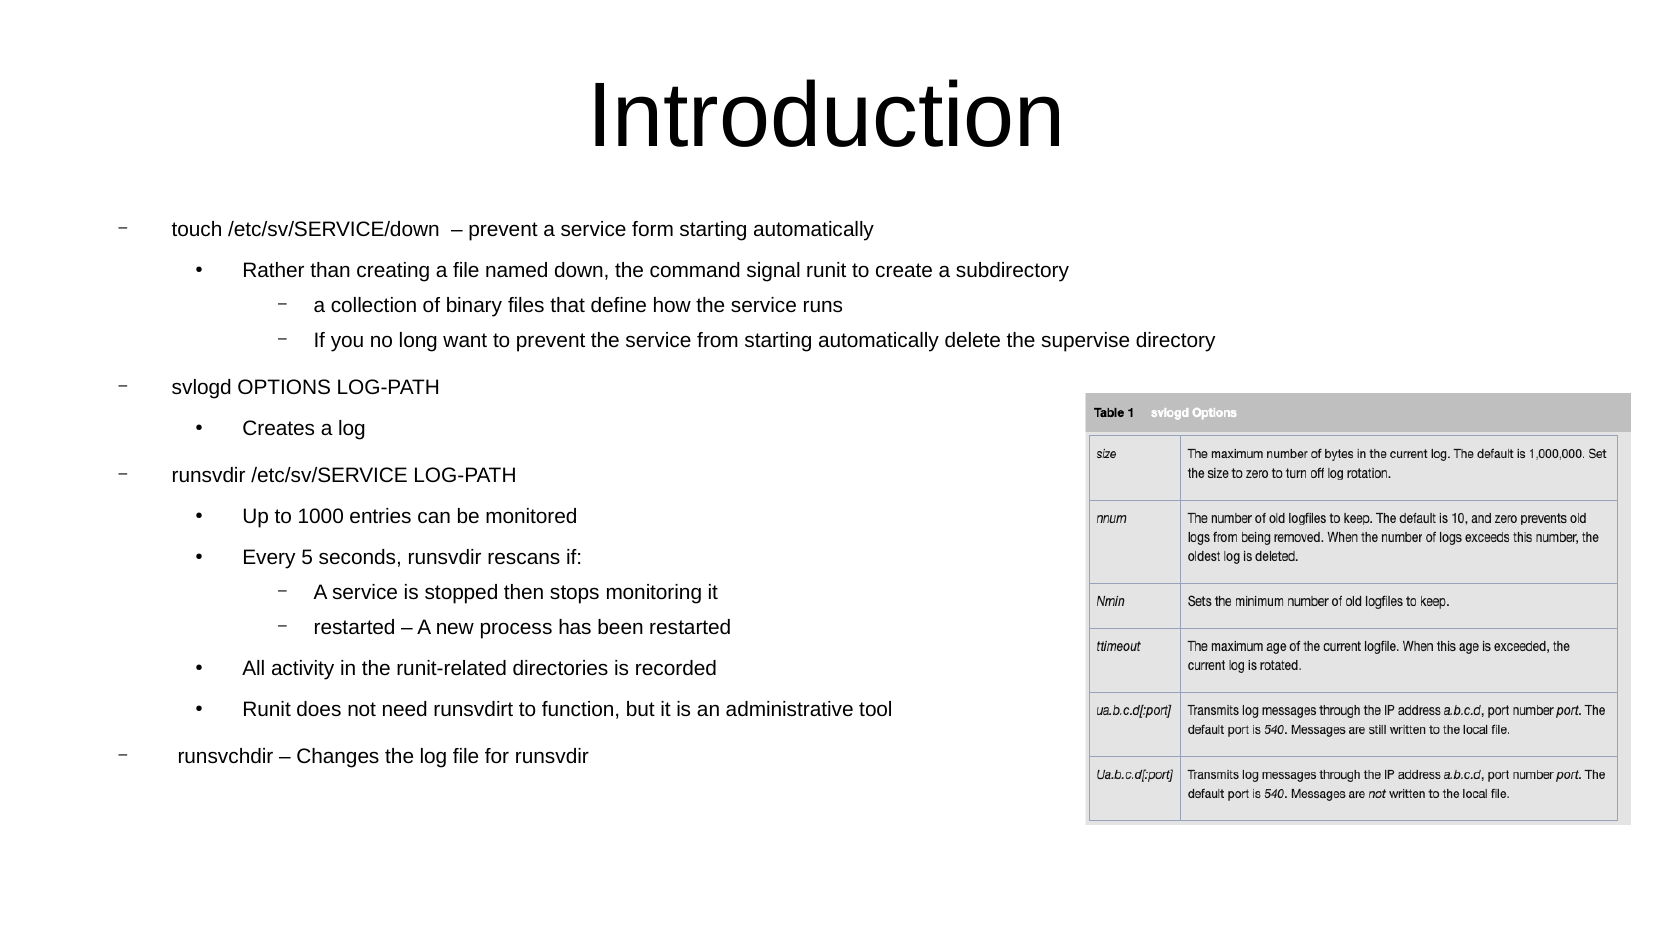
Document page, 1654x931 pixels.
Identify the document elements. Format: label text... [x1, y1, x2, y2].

picture [1080, 389, 1636, 841]
list touch /etc/sv/SERVICE/down – prevent a service form starting automatically Rather than creating a file named down, the command signal runit to create a subdirectory a collection of binary files that define how the service runs If you no long want to prevent the service from starting automatically delete the supervise directory svlogd OPTIONS LOG-PATH Creates a log runsvdir /etc/sv/SERVICE LOG-PATH Up to 1000 entries can be monitored Every 5 seconds, runsvdir rescans if: A service is stopped then stops monitoring it restarted – A new process has been restarted All activity in the runit-related directories is recorded Runit does not need runsvdirt to function, but it is an administrative tool runsvchdir – Changes the log file for runsvdir [30, 217, 1571, 916]
title Introduction [82, 37, 1571, 193]
